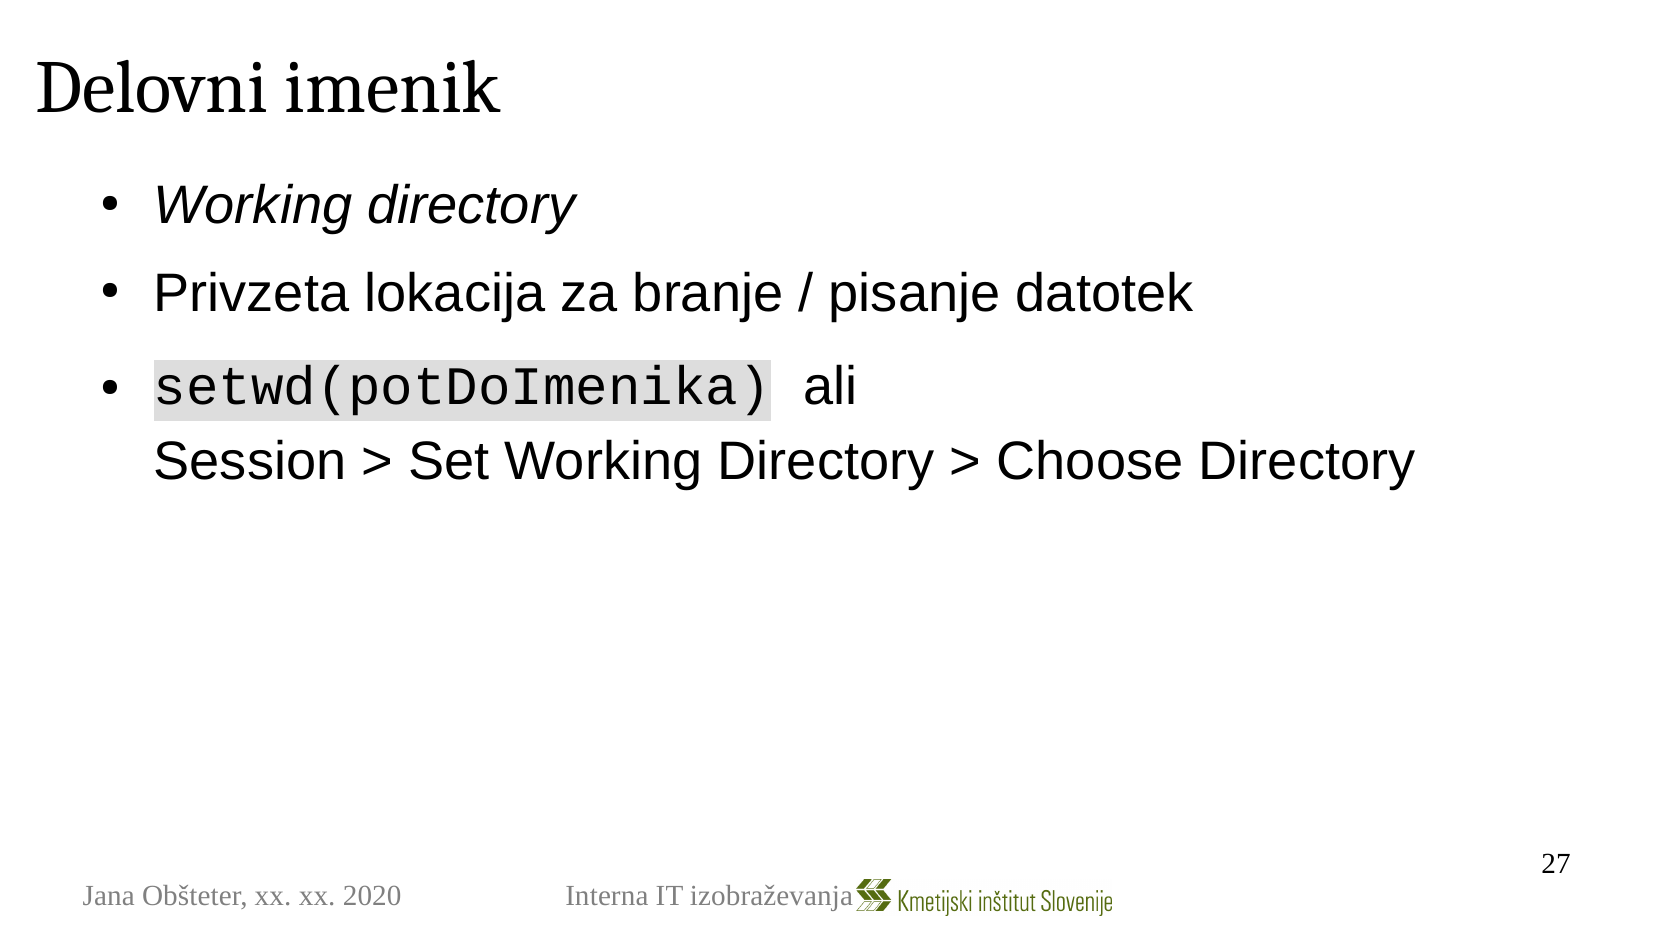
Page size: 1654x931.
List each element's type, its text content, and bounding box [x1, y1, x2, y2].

picture [856, 879, 1112, 916]
title Delovni imenik [35, 21, 1524, 154]
list Working directory Privzeta lokacija za branje / pisanje datotek setwd(potDoImenika) ali Session > Set Working Directory > Choose Directory [82, 165, 1571, 769]
